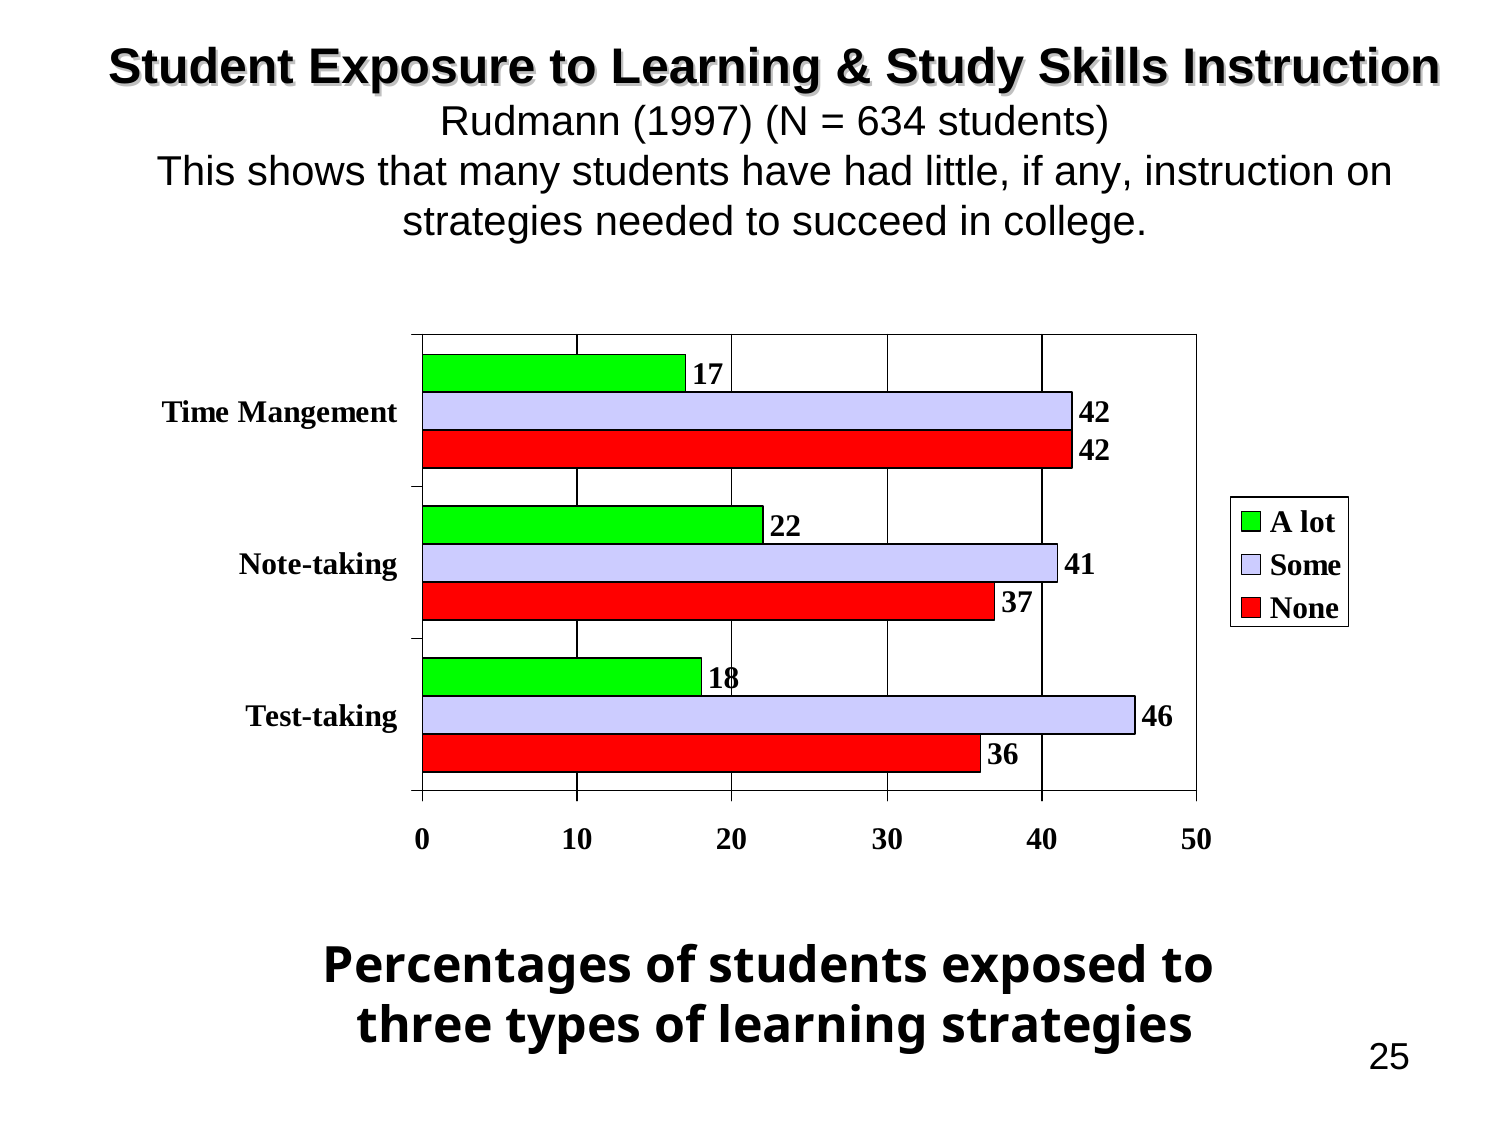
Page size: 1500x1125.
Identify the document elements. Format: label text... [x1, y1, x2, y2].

text_box Percentages of students exposed to three types of learning strategies [49, 924, 1500, 1061]
title Student Exposure to Learning & Study Skills Instruction Rudmann (1997) (N = 634 students) This shows that many students have had little, if any, instruction on strategies needed to succeed in college. [49, 45, 1500, 233]
chart [138, 314, 1362, 884]
